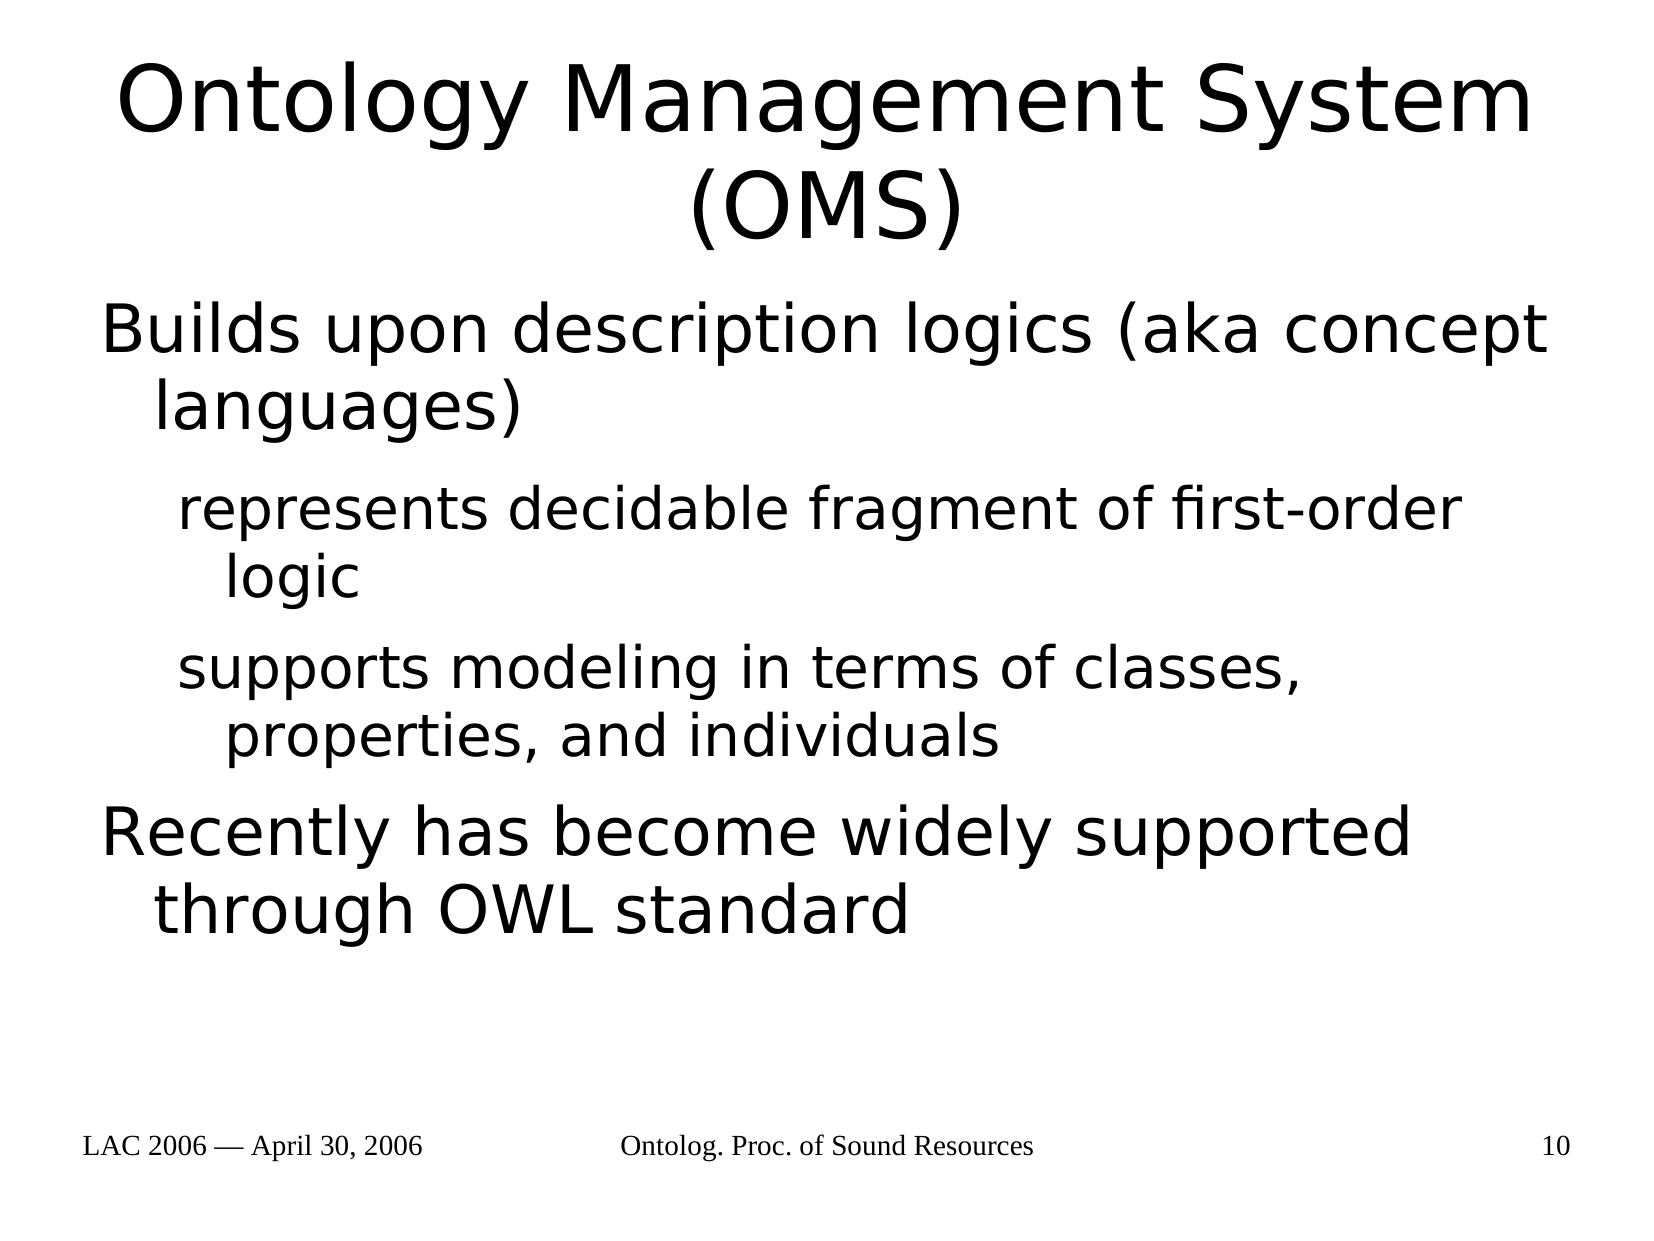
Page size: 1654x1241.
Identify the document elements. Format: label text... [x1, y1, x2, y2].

list Builds upon description logics (aka concept languages) represents decidable fragment of first-order logic supports modeling in terms of classes, properties, and individuals Recently has become widely supported through OWL standard [82, 290, 1571, 1109]
title Ontology Management System (OMS) [82, 45, 1571, 261]
